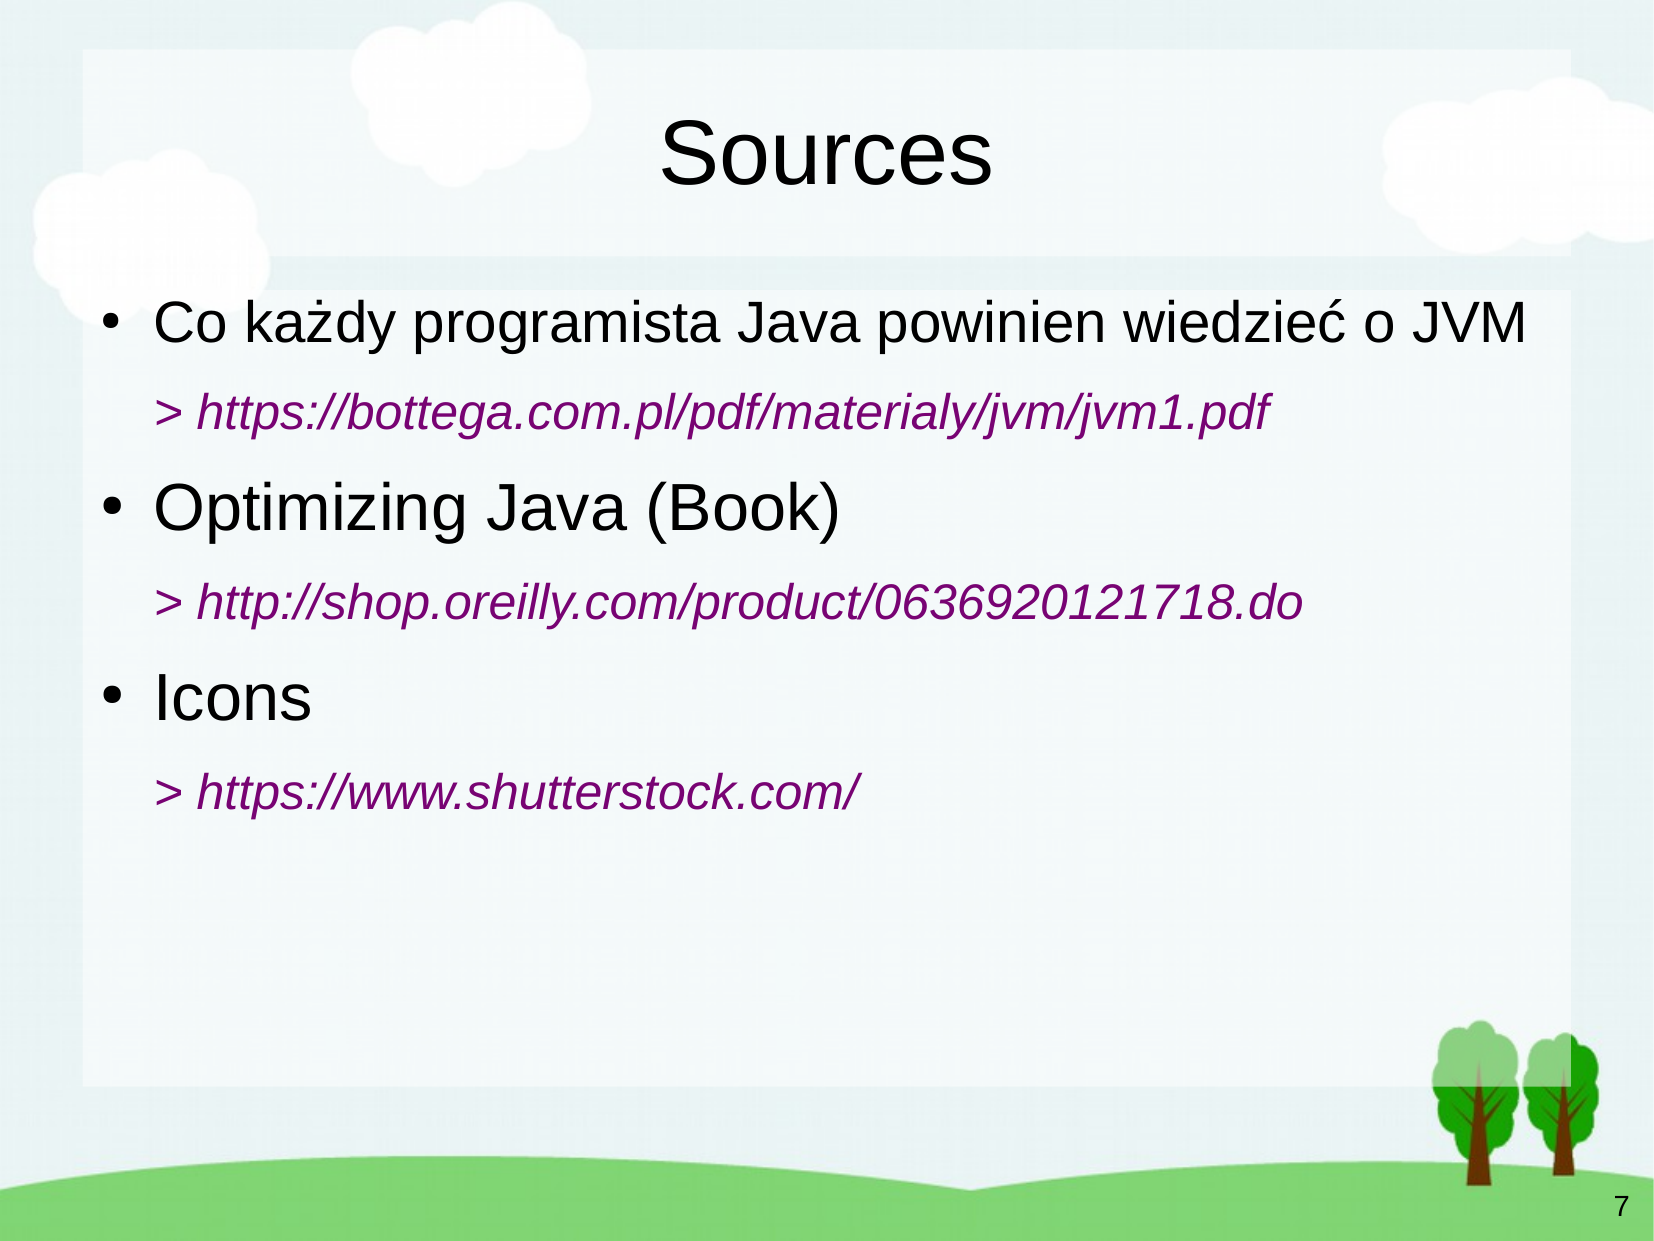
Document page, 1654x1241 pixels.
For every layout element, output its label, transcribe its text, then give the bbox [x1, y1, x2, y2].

list Co każdy programista Java powinien wiedzieć o JVM > https://bottega.com.pl/pdf/materialy/jvm/jvm1.pdf Optimizing Java (Book) > http://shop.oreilly.com/product/0636920121718.do Icons > https://www.shutterstock.com/ [82, 290, 1571, 1087]
title Sources [82, 49, 1571, 257]
picture [0, 0, 1654, 1241]
